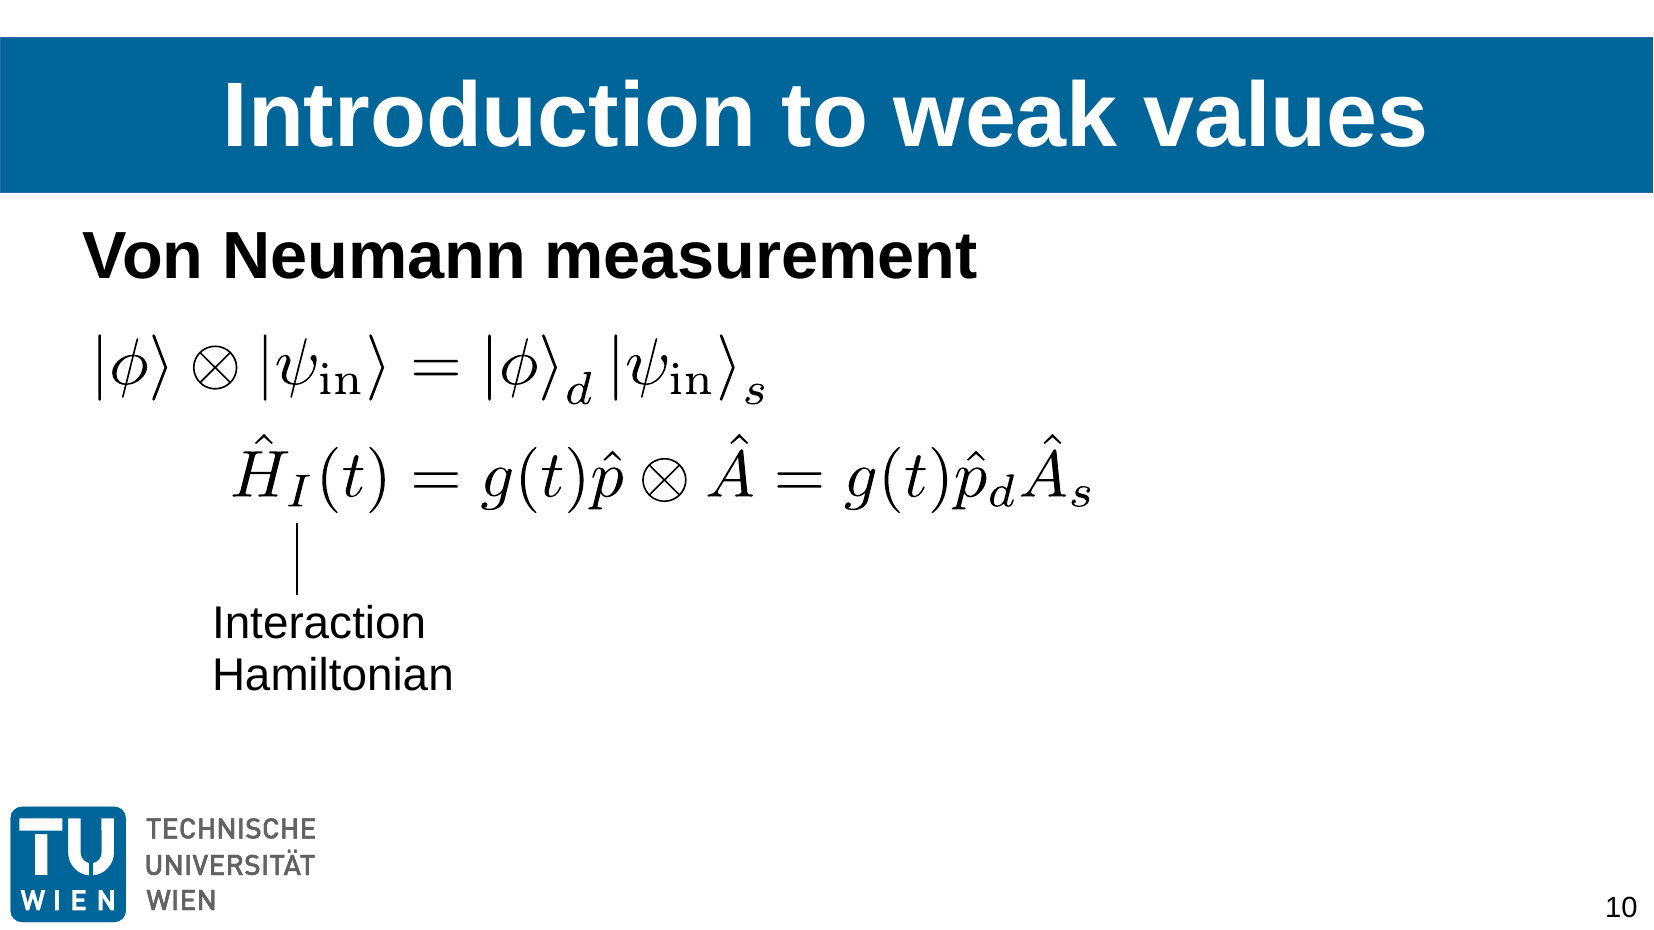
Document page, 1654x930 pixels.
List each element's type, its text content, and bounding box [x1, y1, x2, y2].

picture [225, 424, 1110, 530]
text_box Interaction Hamiltonian [197, 589, 481, 708]
list Von Neumann measurement [82, 217, 1571, 757]
title Introduction to weak values [0, 37, 1653, 193]
picture [93, 314, 772, 416]
